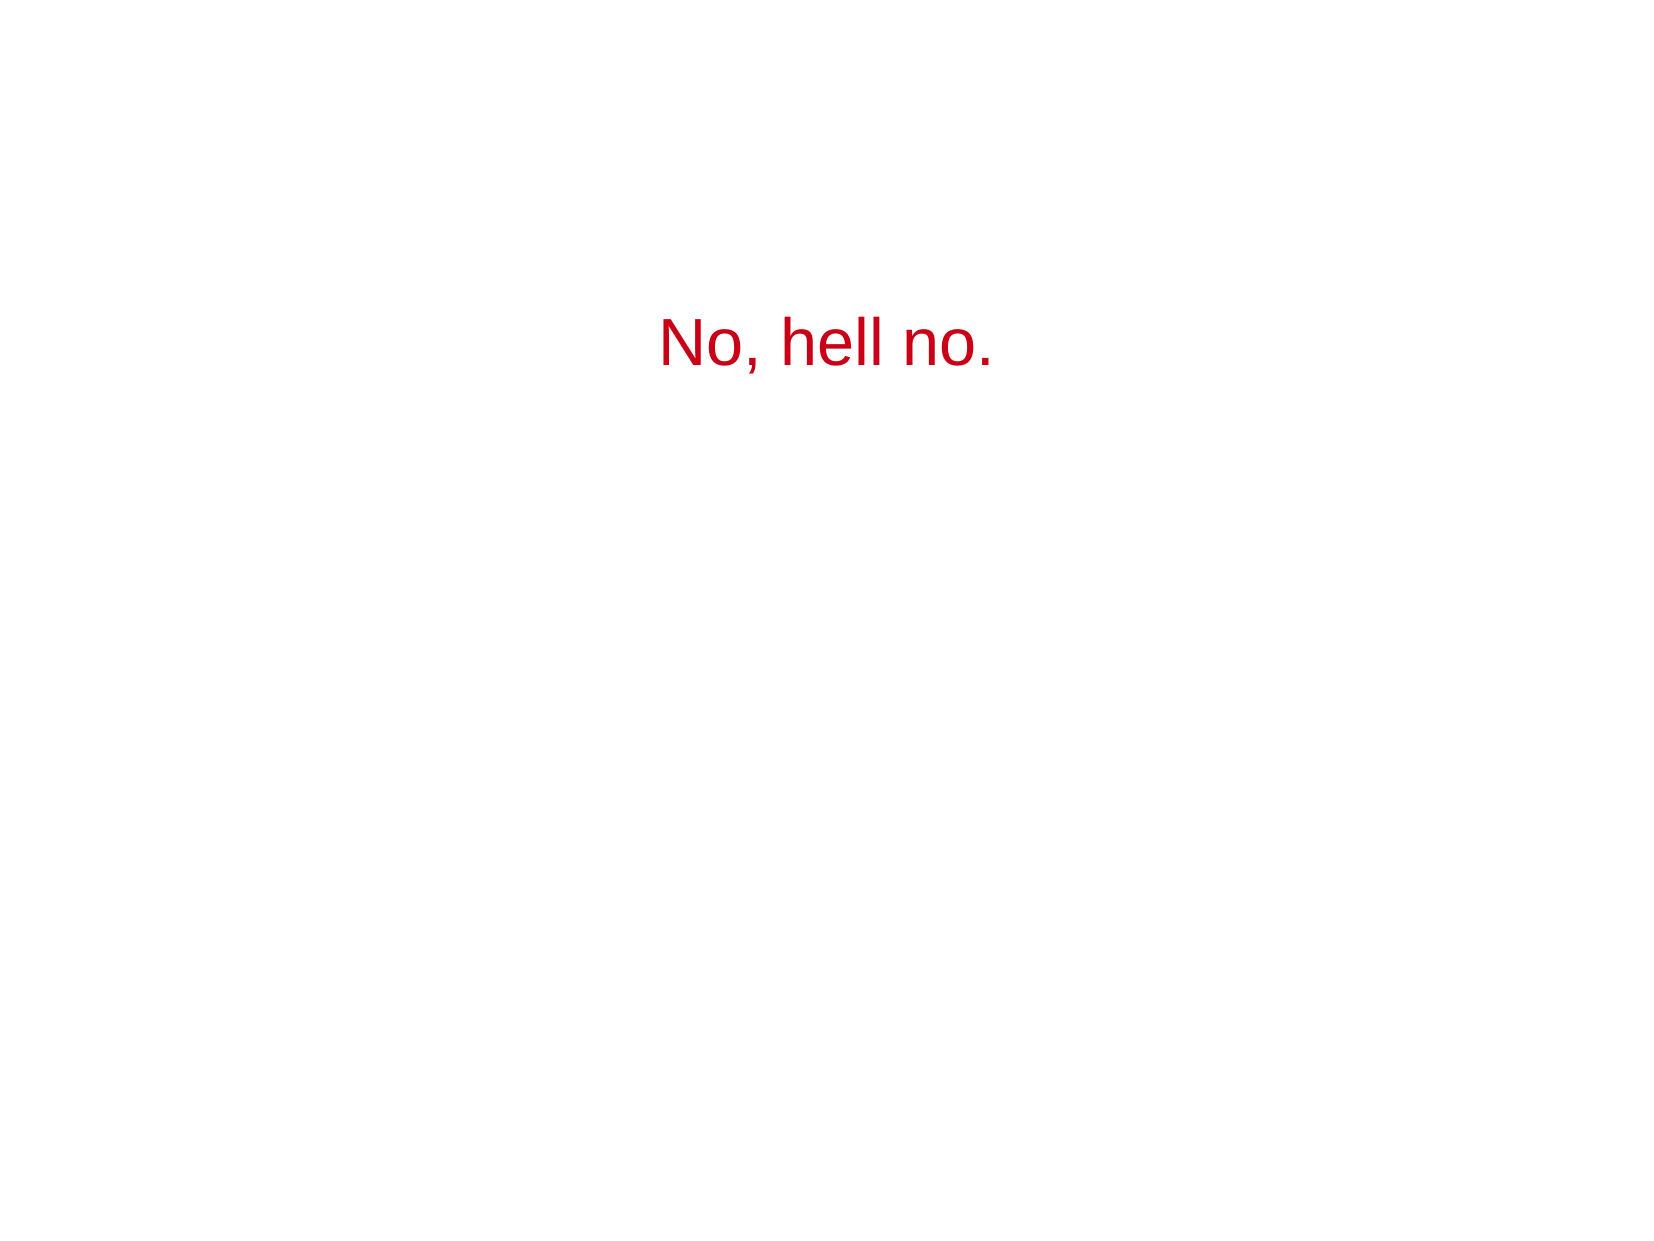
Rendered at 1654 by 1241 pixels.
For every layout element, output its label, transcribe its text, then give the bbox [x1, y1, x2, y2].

subtitle No, hell no. [82, 56, 1571, 1102]
